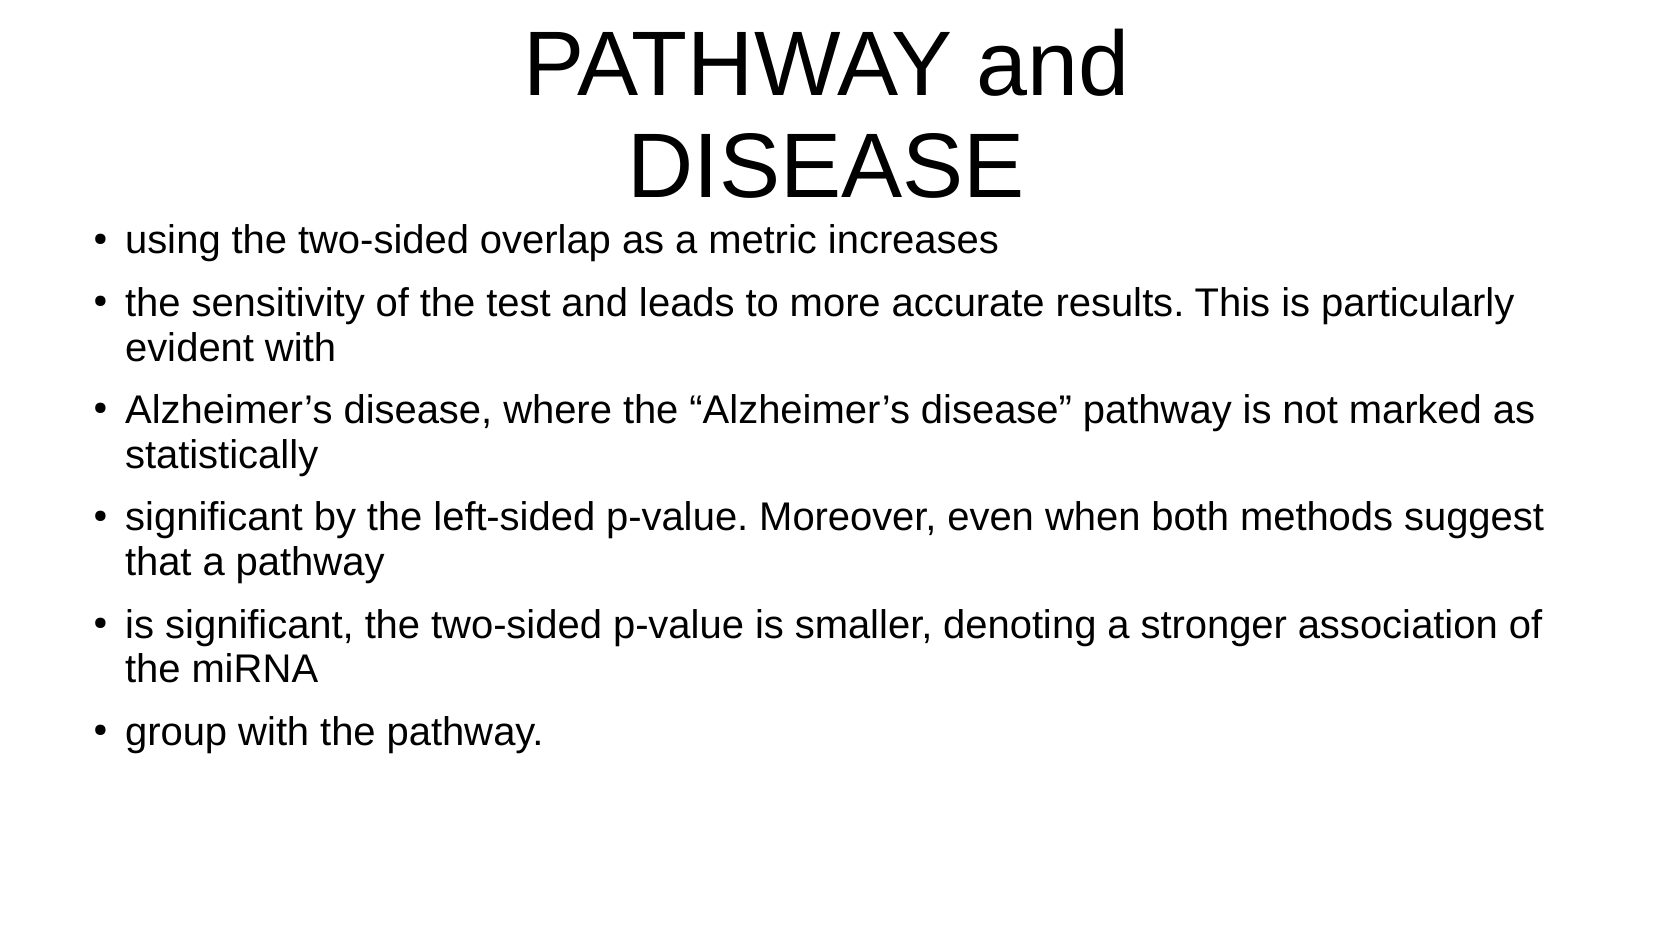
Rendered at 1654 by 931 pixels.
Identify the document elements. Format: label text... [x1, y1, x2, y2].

list using the two-sided overlap as a metric increases the sensitivity of the test and leads to more accurate results. This is particularly evident with Alzheimer’s disease, where the “Alzheimer’s disease” pathway is not marked as statistically significant by the left-sided p-value. Moreover, even when both methods suggest that a pathway is significant, the two-sided p-value is smaller, denoting a stronger association of the miRNA group with the pathway. [82, 217, 1571, 758]
title PATHWAY and DISEASE [82, 12, 1571, 217]
